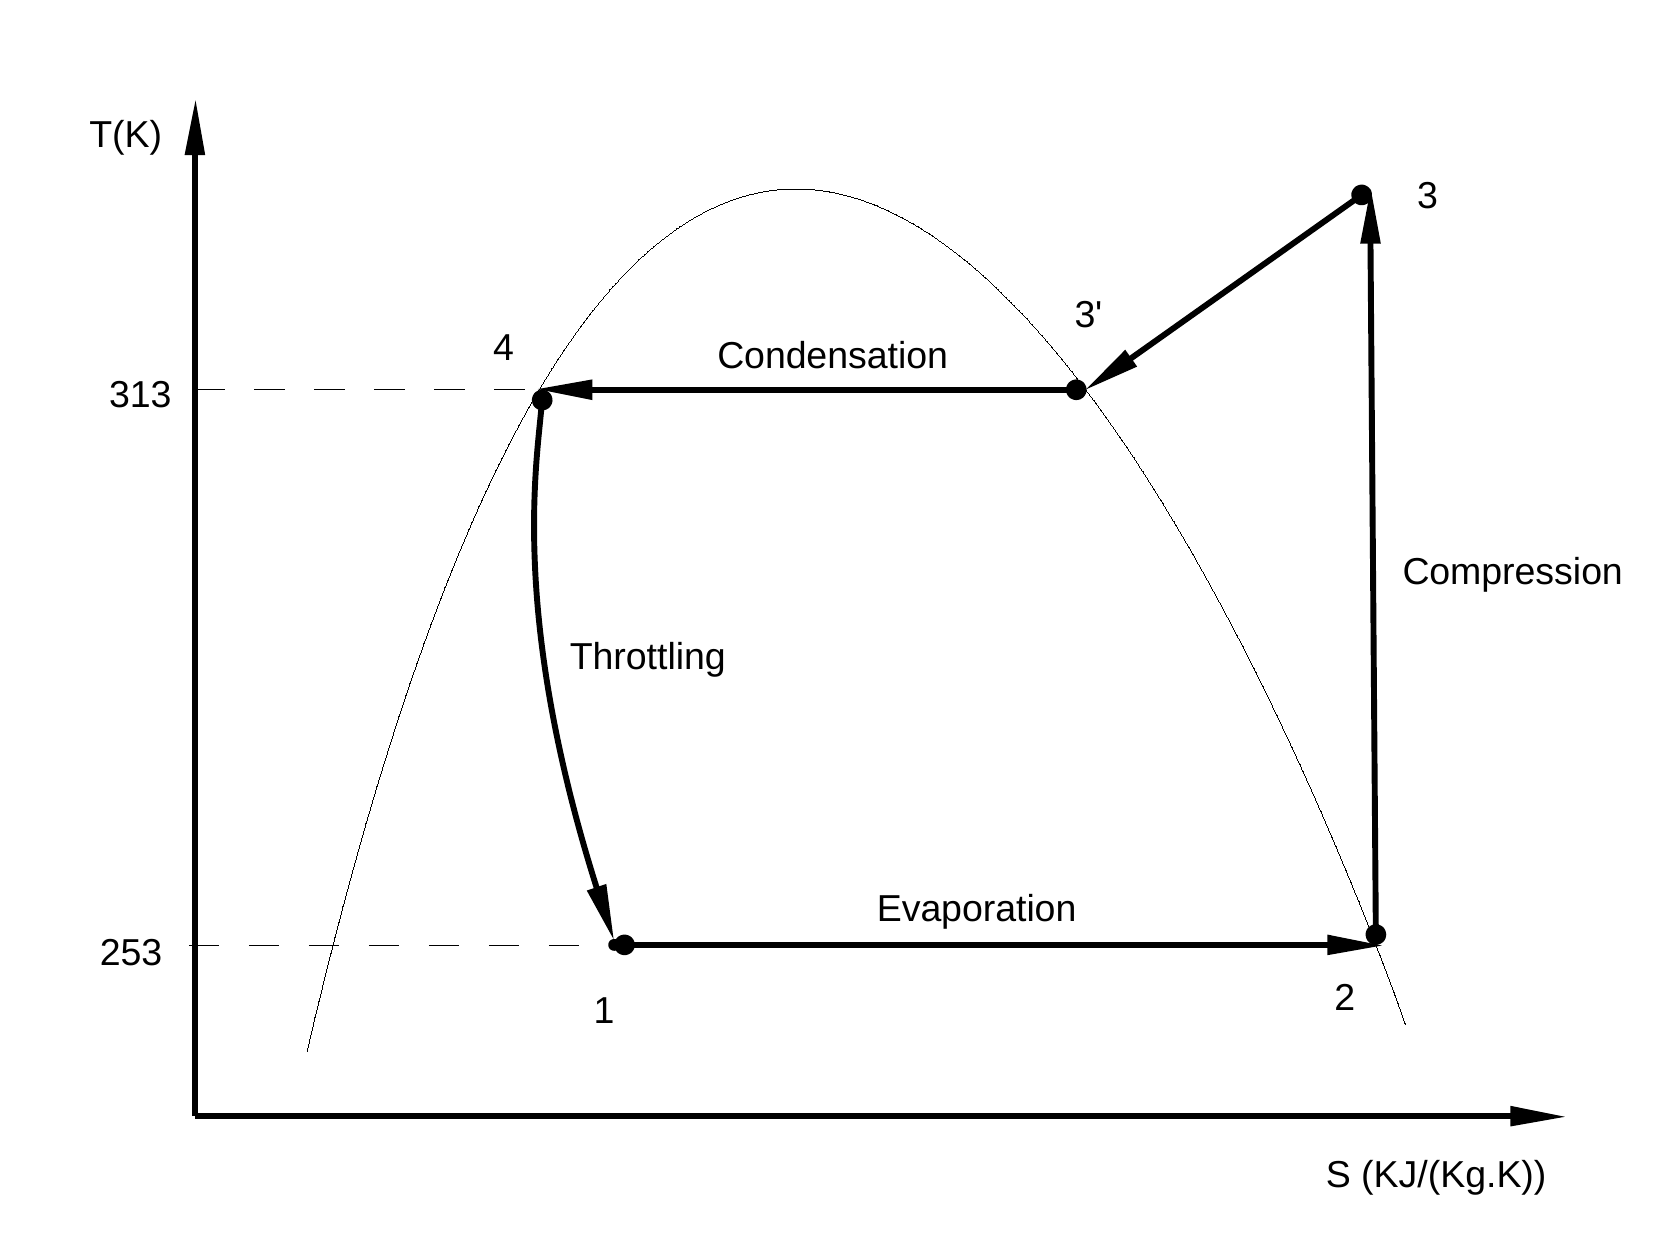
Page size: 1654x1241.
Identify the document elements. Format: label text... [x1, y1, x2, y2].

text_box 313 [94, 366, 187, 423]
text_box 4 [478, 318, 529, 376]
text_box S (KJ/(Kg.K)) [1311, 1145, 1562, 1203]
text_box 3 [1402, 167, 1453, 225]
text_box Evaporation [862, 879, 1092, 937]
text_box 1 [578, 982, 630, 1040]
text_box 2 [1319, 968, 1371, 1026]
text_box Condensation [702, 327, 963, 384]
text_box T(K) [74, 106, 178, 164]
text_box 253 [85, 923, 178, 981]
text_box Throttling [555, 628, 741, 686]
text_box Compression [1387, 543, 1638, 601]
text_box 3' [1059, 285, 1118, 343]
